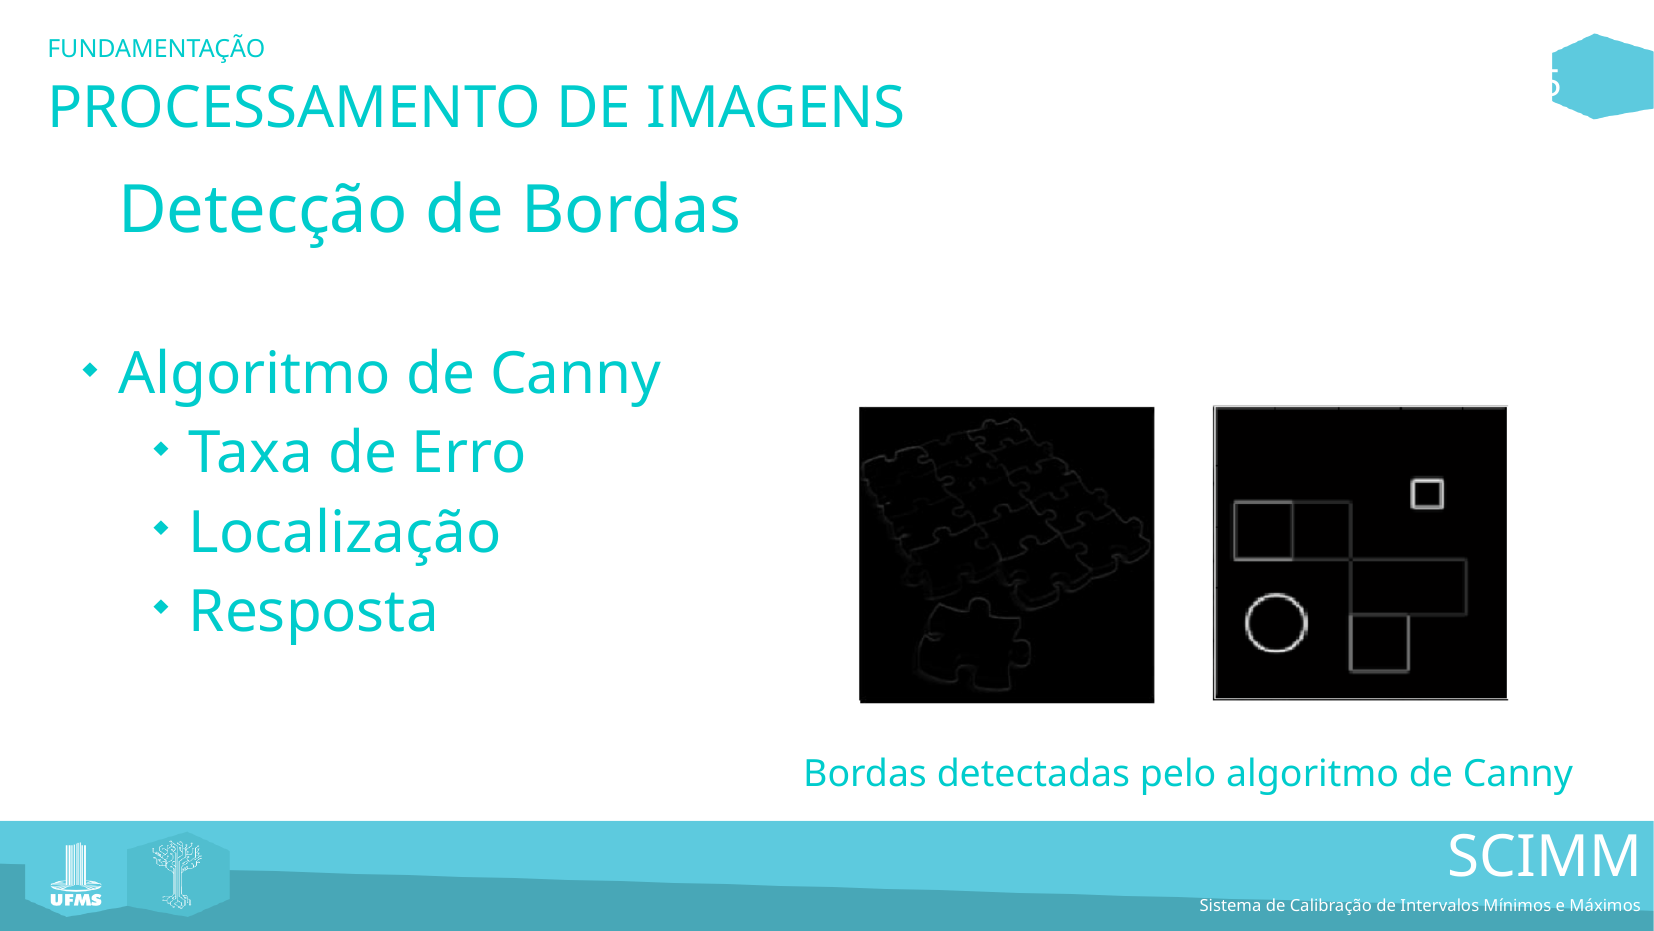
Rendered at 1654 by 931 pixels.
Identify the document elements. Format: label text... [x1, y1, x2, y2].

title FUNDAMENTAÇÃO PROCESSAMENTO DE IMAGENS [11, 10, 1501, 166]
title SCIMM Sistema de Calibração de Intervalos Mínimos e Máximos [153, 801, 1642, 931]
text_box <number> [1526, 49, 1654, 120]
subtitle Detecção de Bordas Algoritmo de Canny Taxa de Erro Localização Resposta [82, 188, 1571, 632]
text_box Bordas detectadas pelo algoritmo de Canny [767, 654, 1642, 839]
picture [0, 0, 1654, 931]
